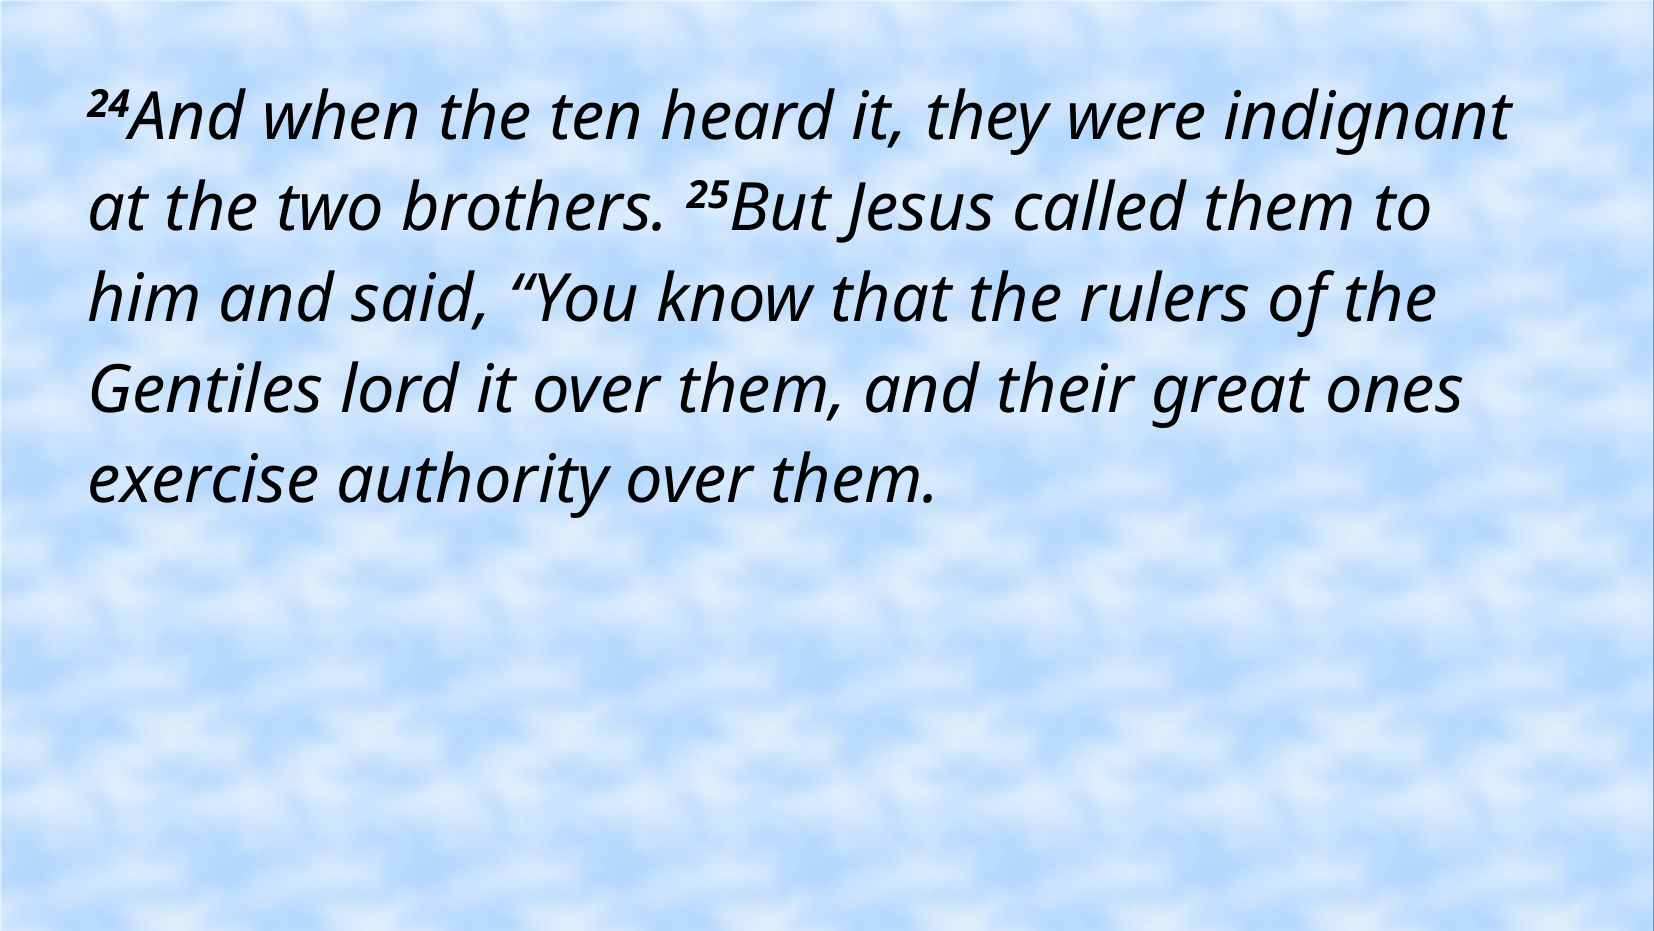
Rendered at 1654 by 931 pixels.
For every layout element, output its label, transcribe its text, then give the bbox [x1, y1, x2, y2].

picture [0, 0, 1654, 931]
text_box 24And when the ten heard it, they were indignant at the two brothers. 25But Jesus called them to him and said, “You know that the rulers of the Gentiles lord it over them, and their great ones exercise authority over them. [71, 61, 1562, 541]
